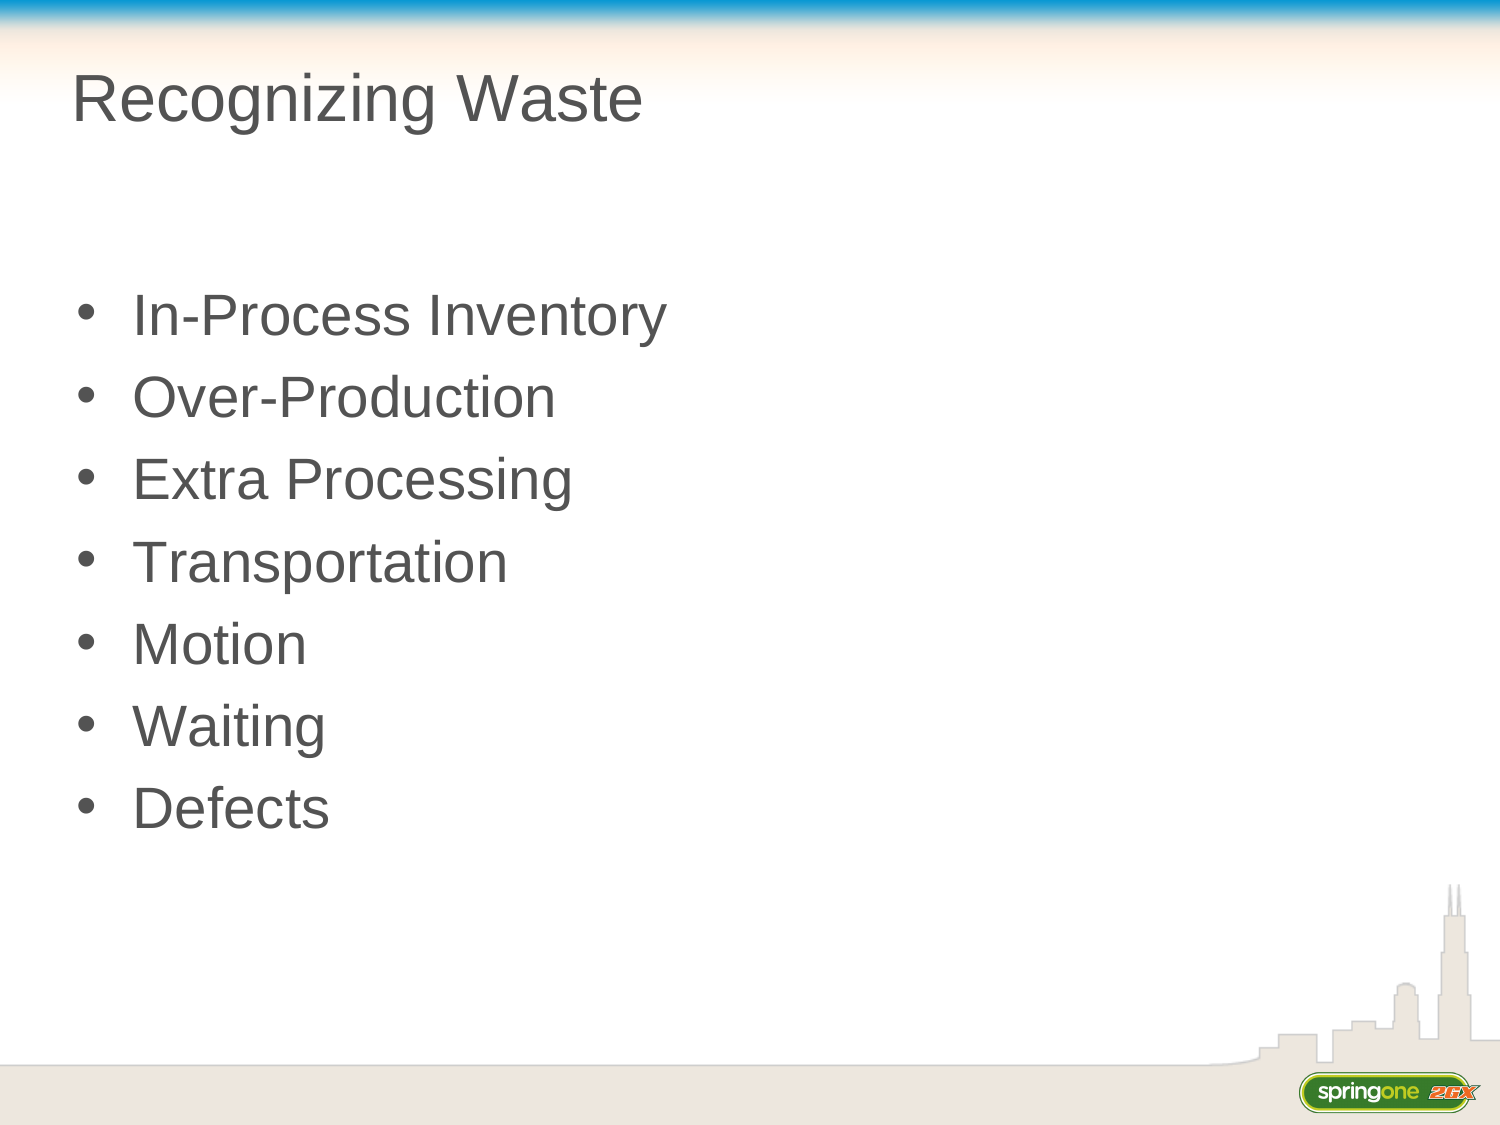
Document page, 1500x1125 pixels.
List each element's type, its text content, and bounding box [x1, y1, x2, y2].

title Recognizing Waste [56, 12, 1438, 177]
list In-Process Inventory Over-Production Extra Processing Transportation Motion Waiting Defects [61, 269, 1441, 856]
picture [0, 3, 1500, 1125]
